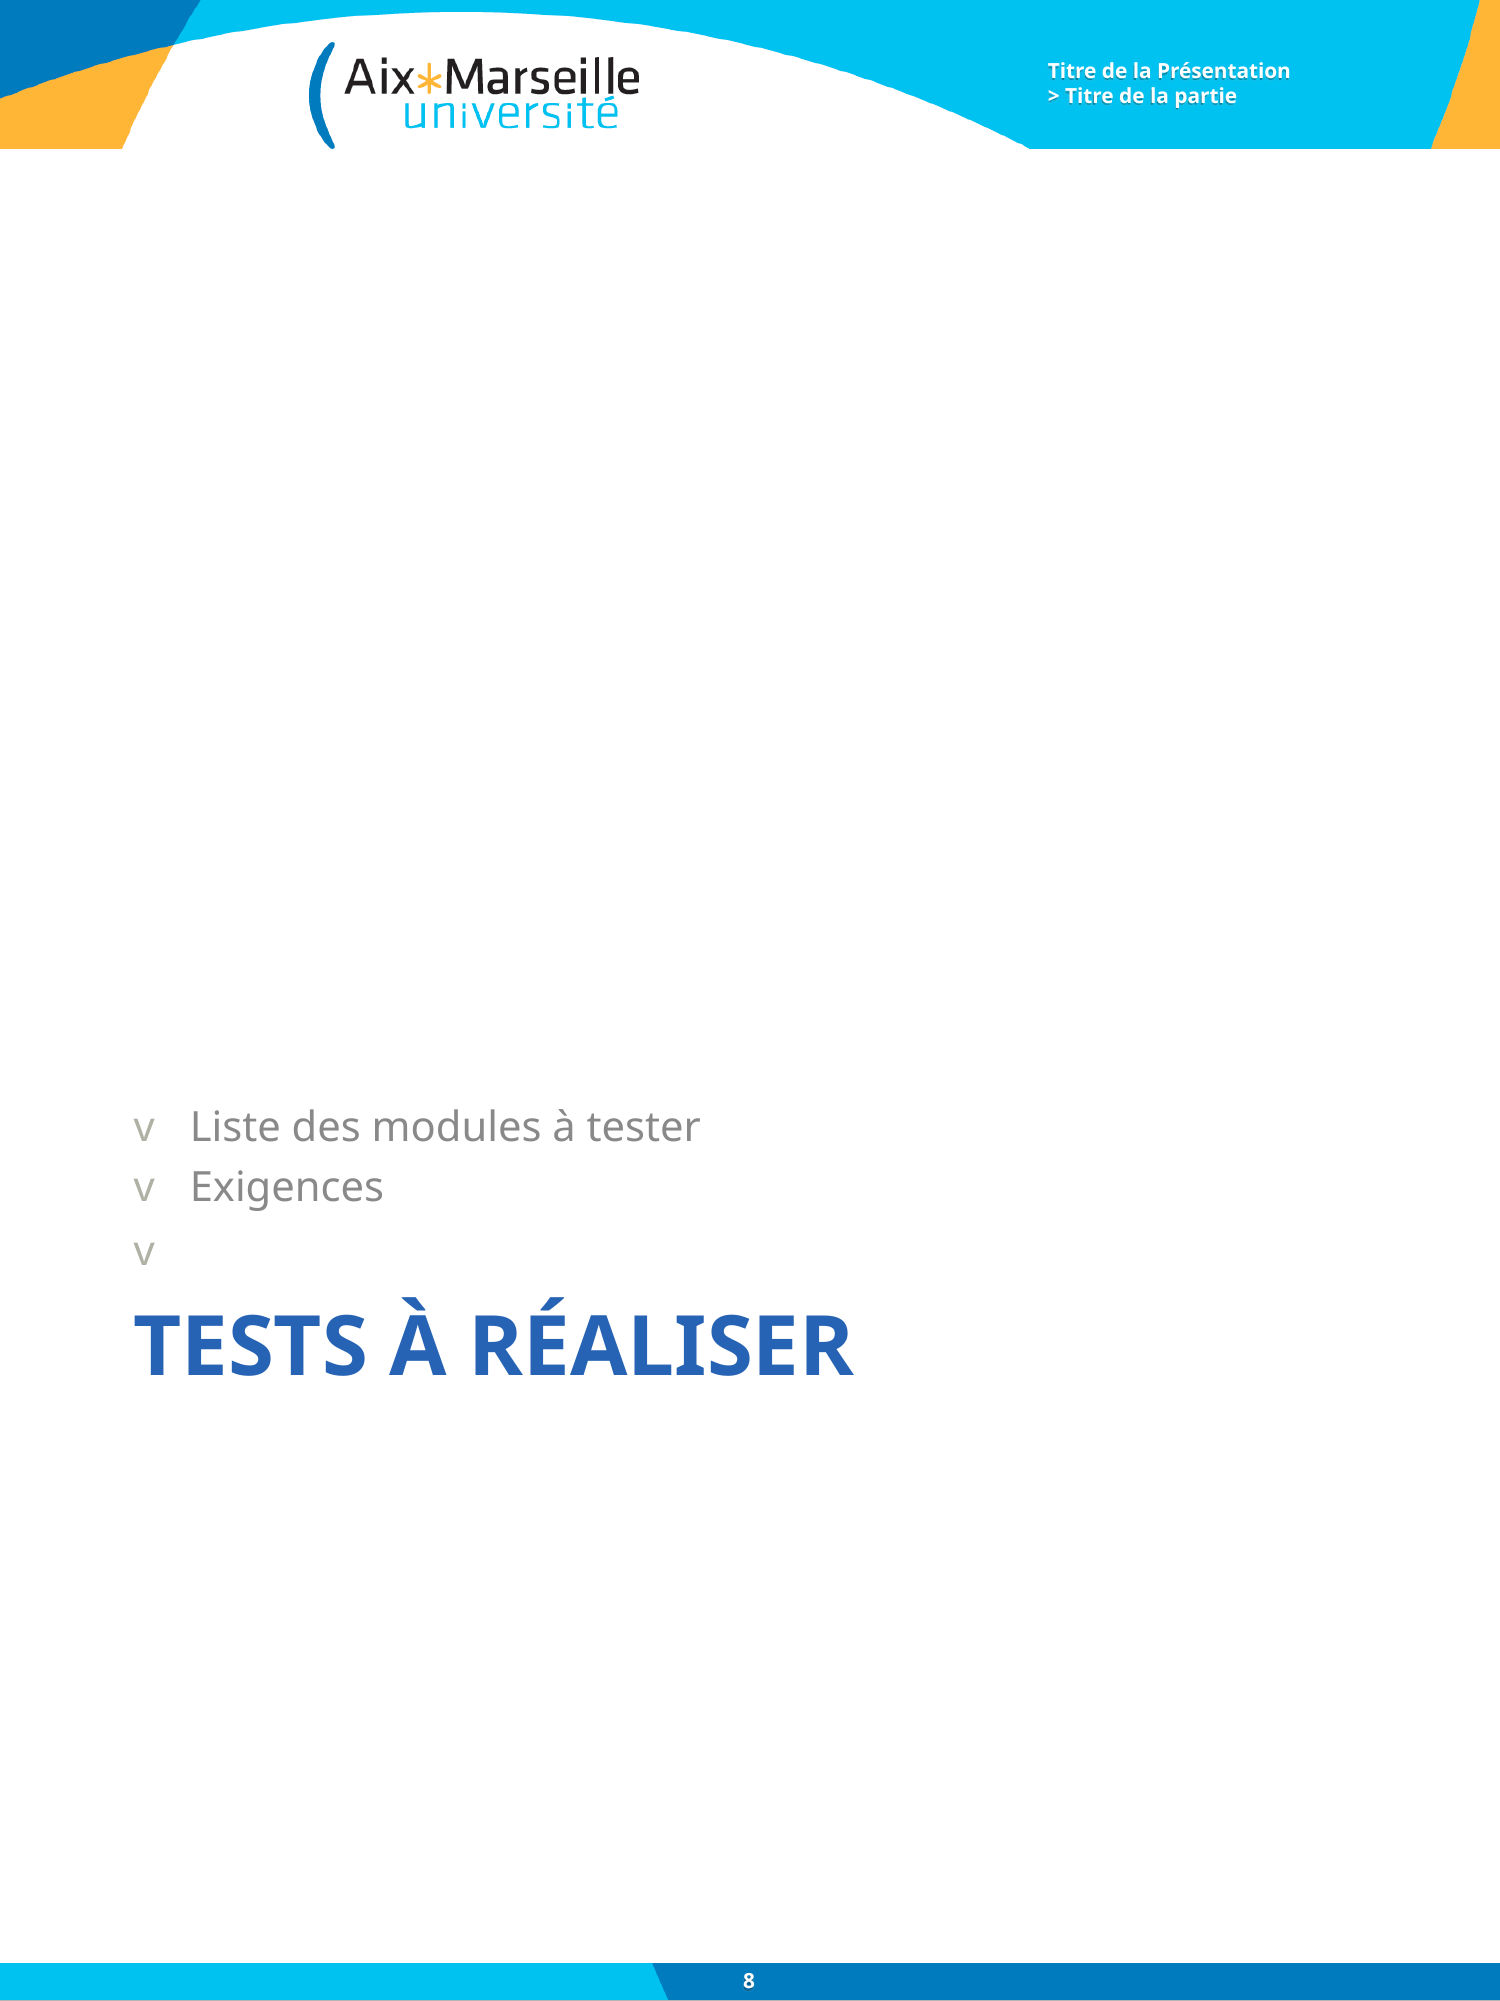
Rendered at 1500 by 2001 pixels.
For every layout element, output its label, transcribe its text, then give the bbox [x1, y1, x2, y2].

text_box Titre de la Présentation > Titre de la partie [1032, 0, 1500, 165]
title Tests à réaliser [118, 1286, 1394, 1683]
text_box [353, 1960, 1145, 2000]
list Liste des modules à tester Exigences [118, 847, 1394, 1286]
